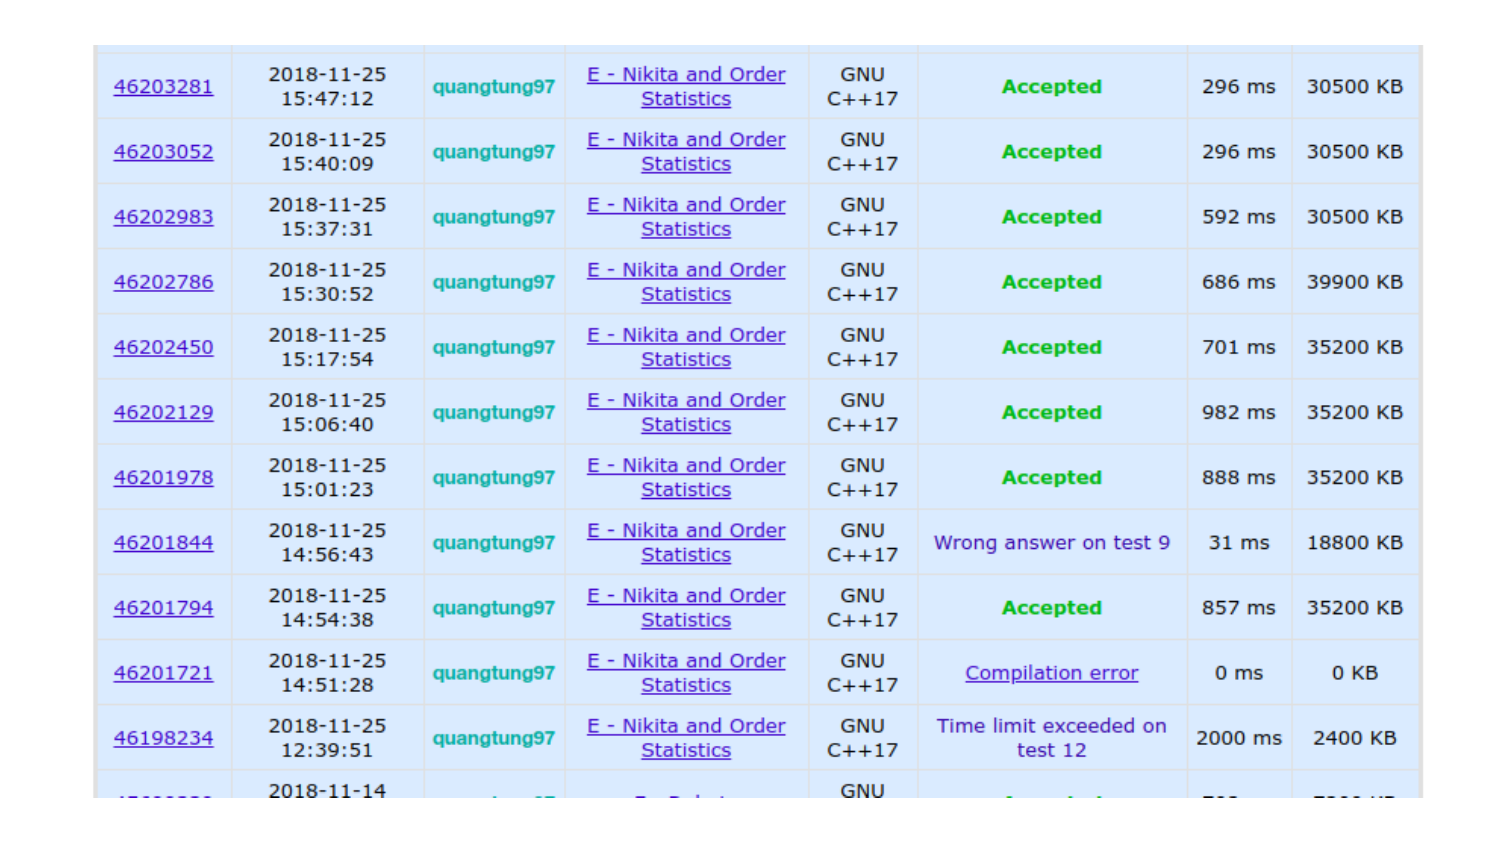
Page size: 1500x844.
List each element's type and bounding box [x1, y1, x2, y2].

picture [0, 45, 1440, 798]
